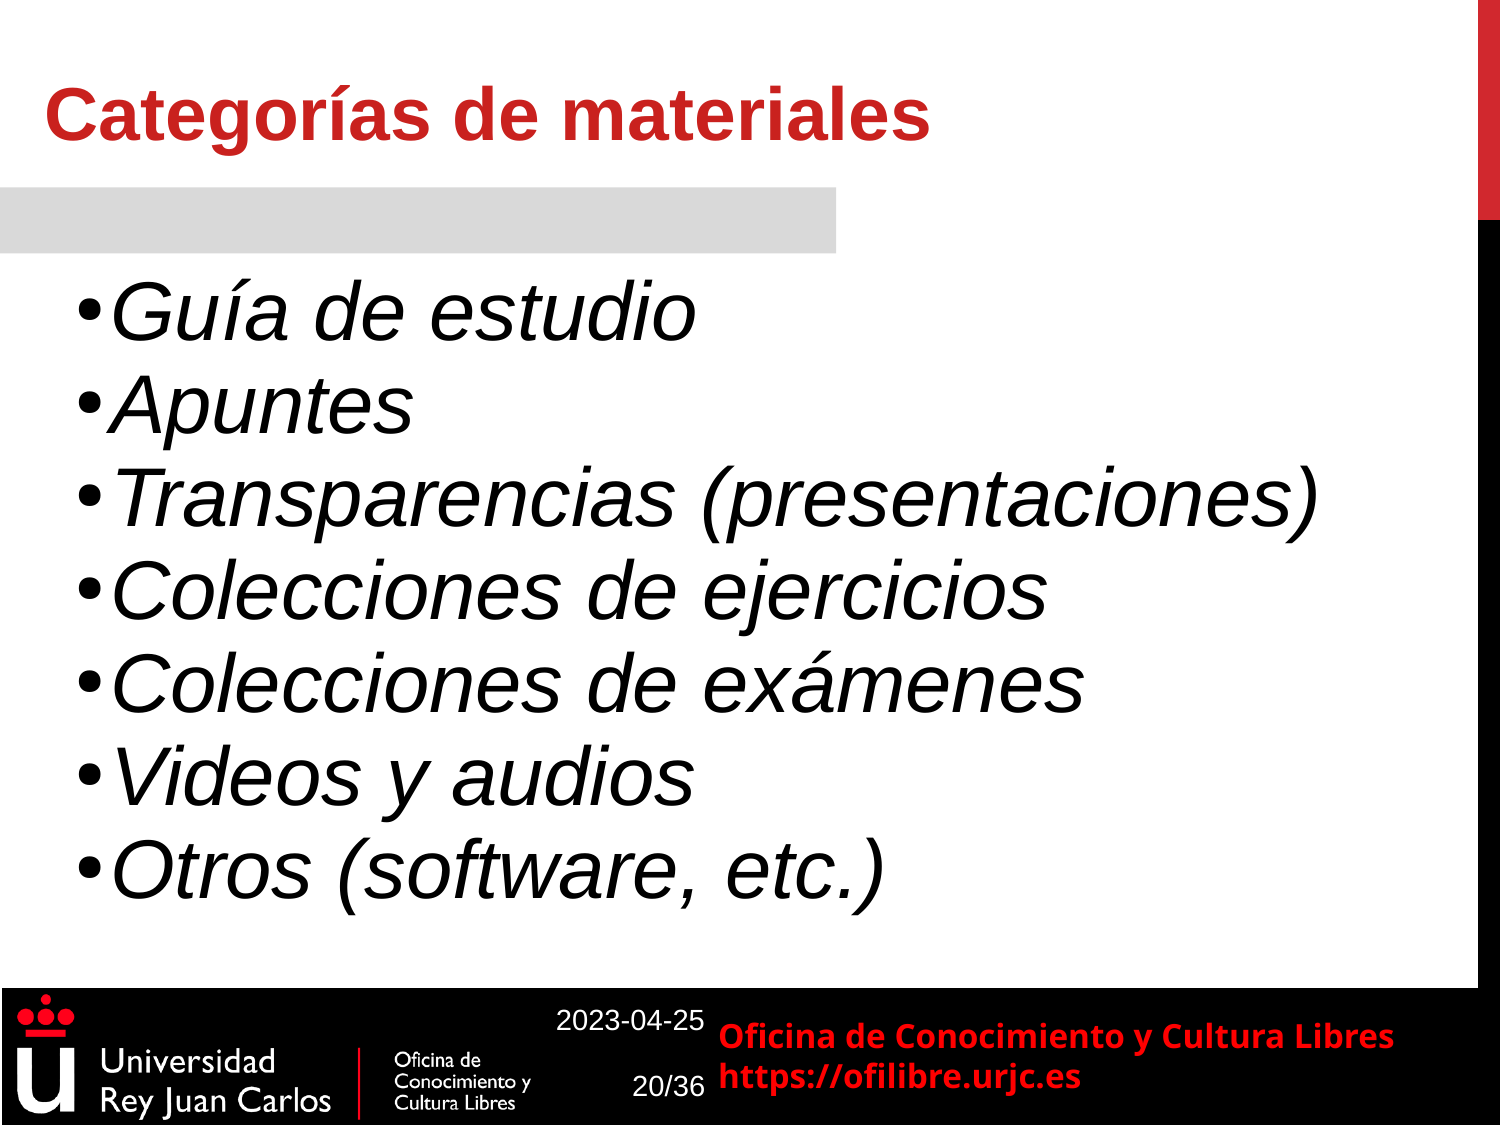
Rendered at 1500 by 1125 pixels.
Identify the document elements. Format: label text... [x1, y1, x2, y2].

title [75, 7, 1425, 196]
text_box Categorías de materiales [30, 64, 1306, 248]
text_box Guía de estudio Apuntes Transparencias (presentaciones) Colecciones de ejercicios Colecciones de exámenes Videos y audios Otros (software, etc.) [60, 258, 1456, 961]
picture [17, 994, 531, 1120]
